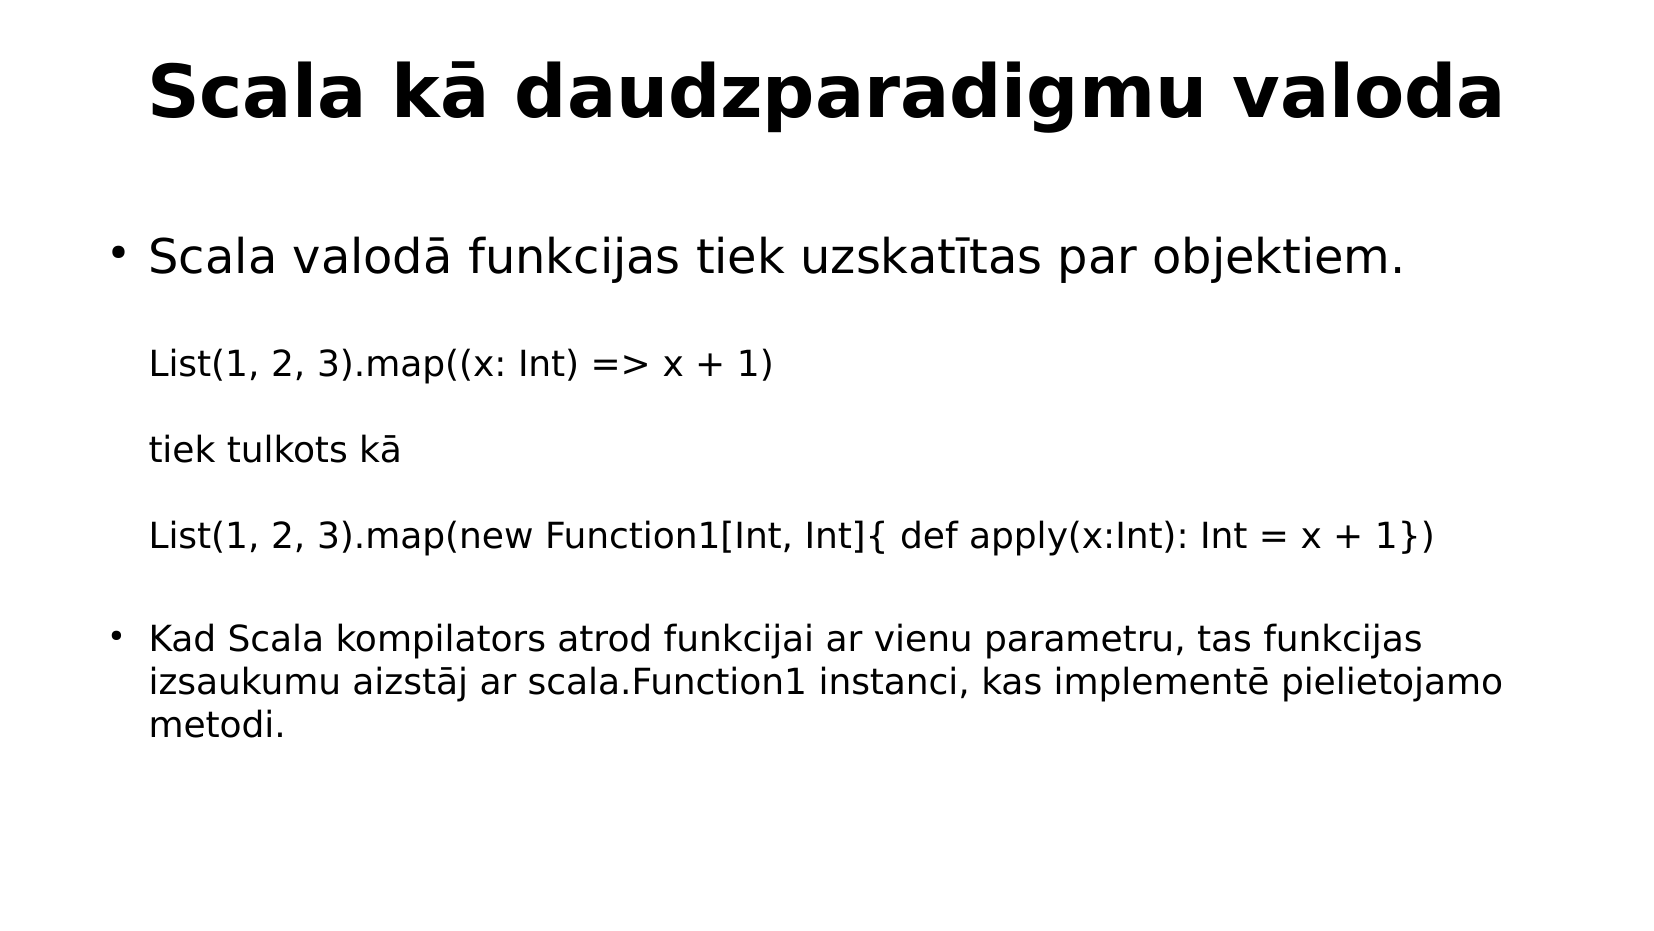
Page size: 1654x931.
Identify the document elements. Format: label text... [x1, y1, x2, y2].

list Scala valodā funkcijas tiek uzskatītas par objektiem. List(1, 2, 3).map((x: Int) => x + 1) tiek tulkots kā List(1, 2, 3).map(new Function1[Int, Int]{ def apply(x:Int): Int = x + 1}) Kad Scala kompilators atrod funkcijai ar vienu parametru, tas funkcijas izsaukumu aizstāj ar scala.Function1 instanci, kas implementē pielietojamo metodi. [82, 217, 1571, 758]
title Scala kā daudzparadigmu valoda [82, 37, 1571, 147]
